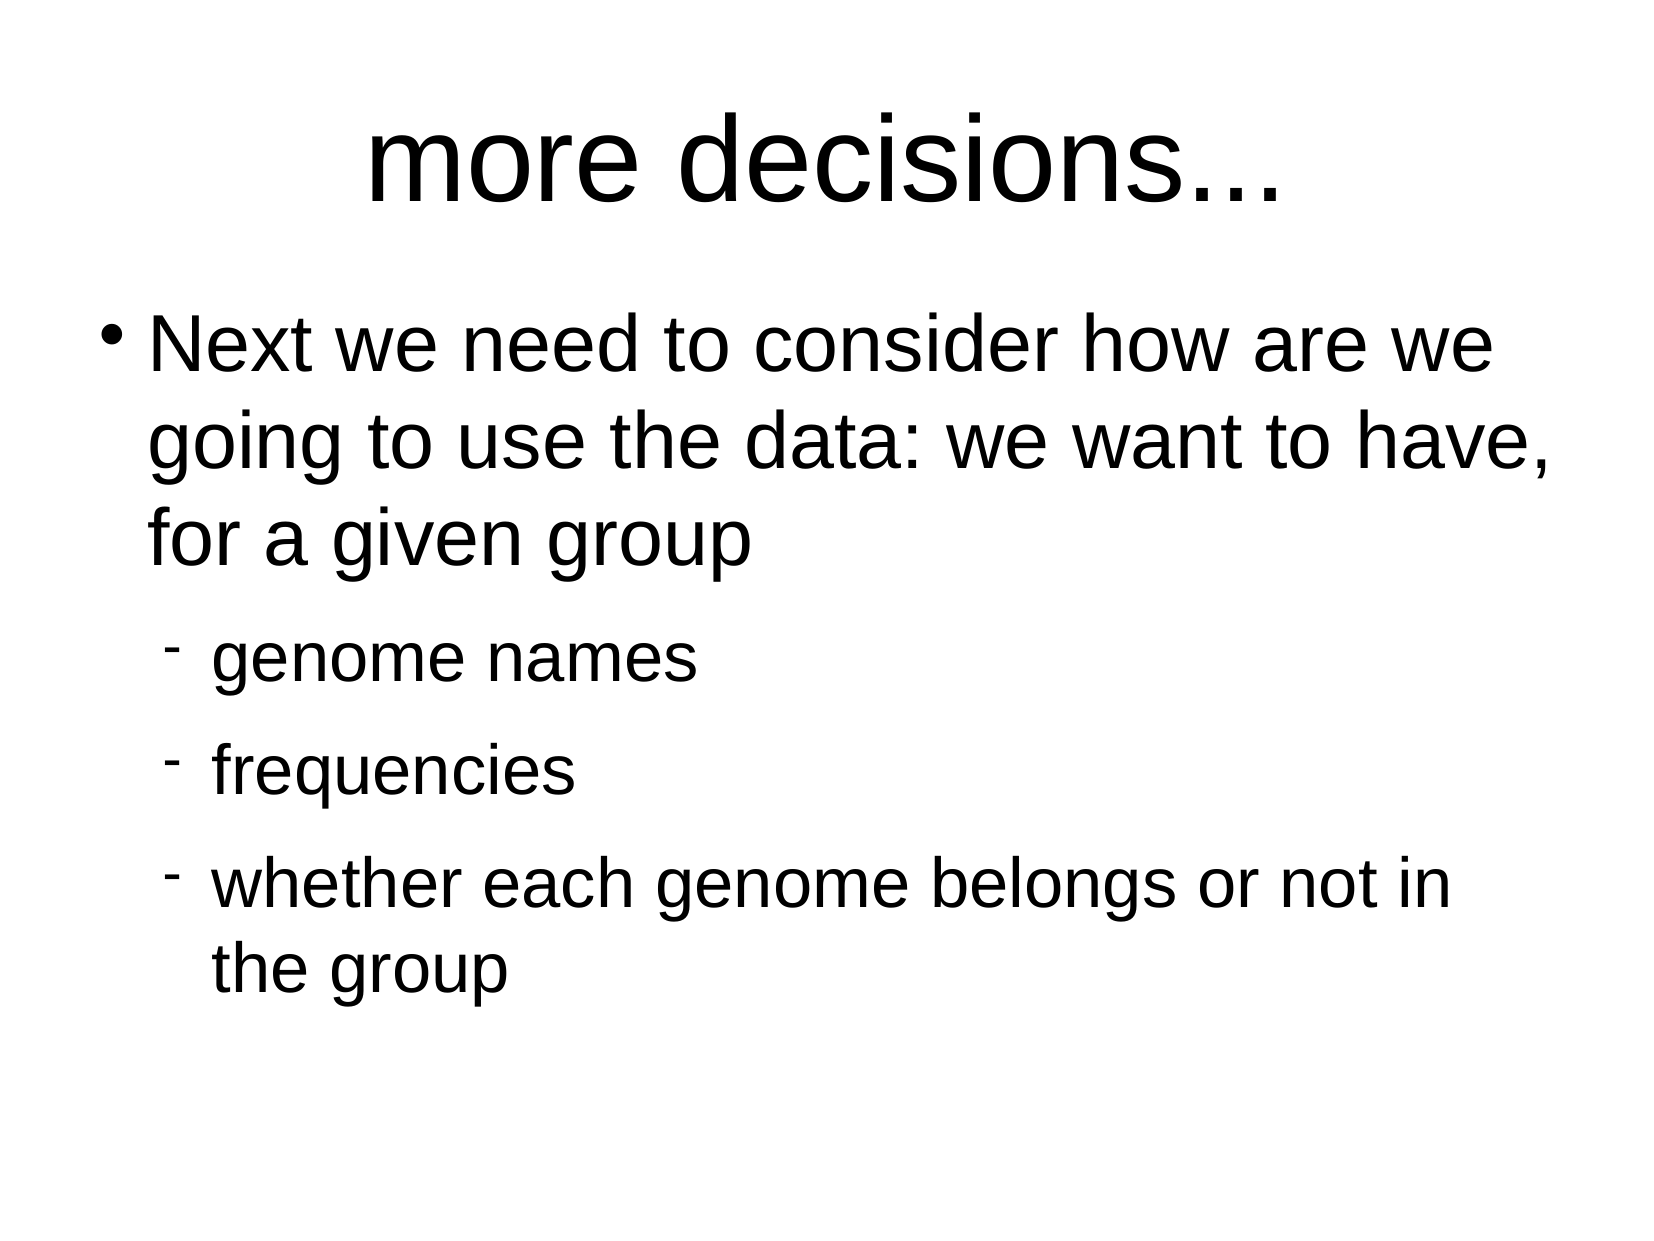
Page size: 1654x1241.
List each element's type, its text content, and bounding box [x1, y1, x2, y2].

text_box Next we need to consider how are we going to use the data: we want to have, for a given group genome names frequencies whether each genome belongs or not in the group [82, 290, 1571, 1010]
text_box more decisions... [82, 49, 1571, 257]
